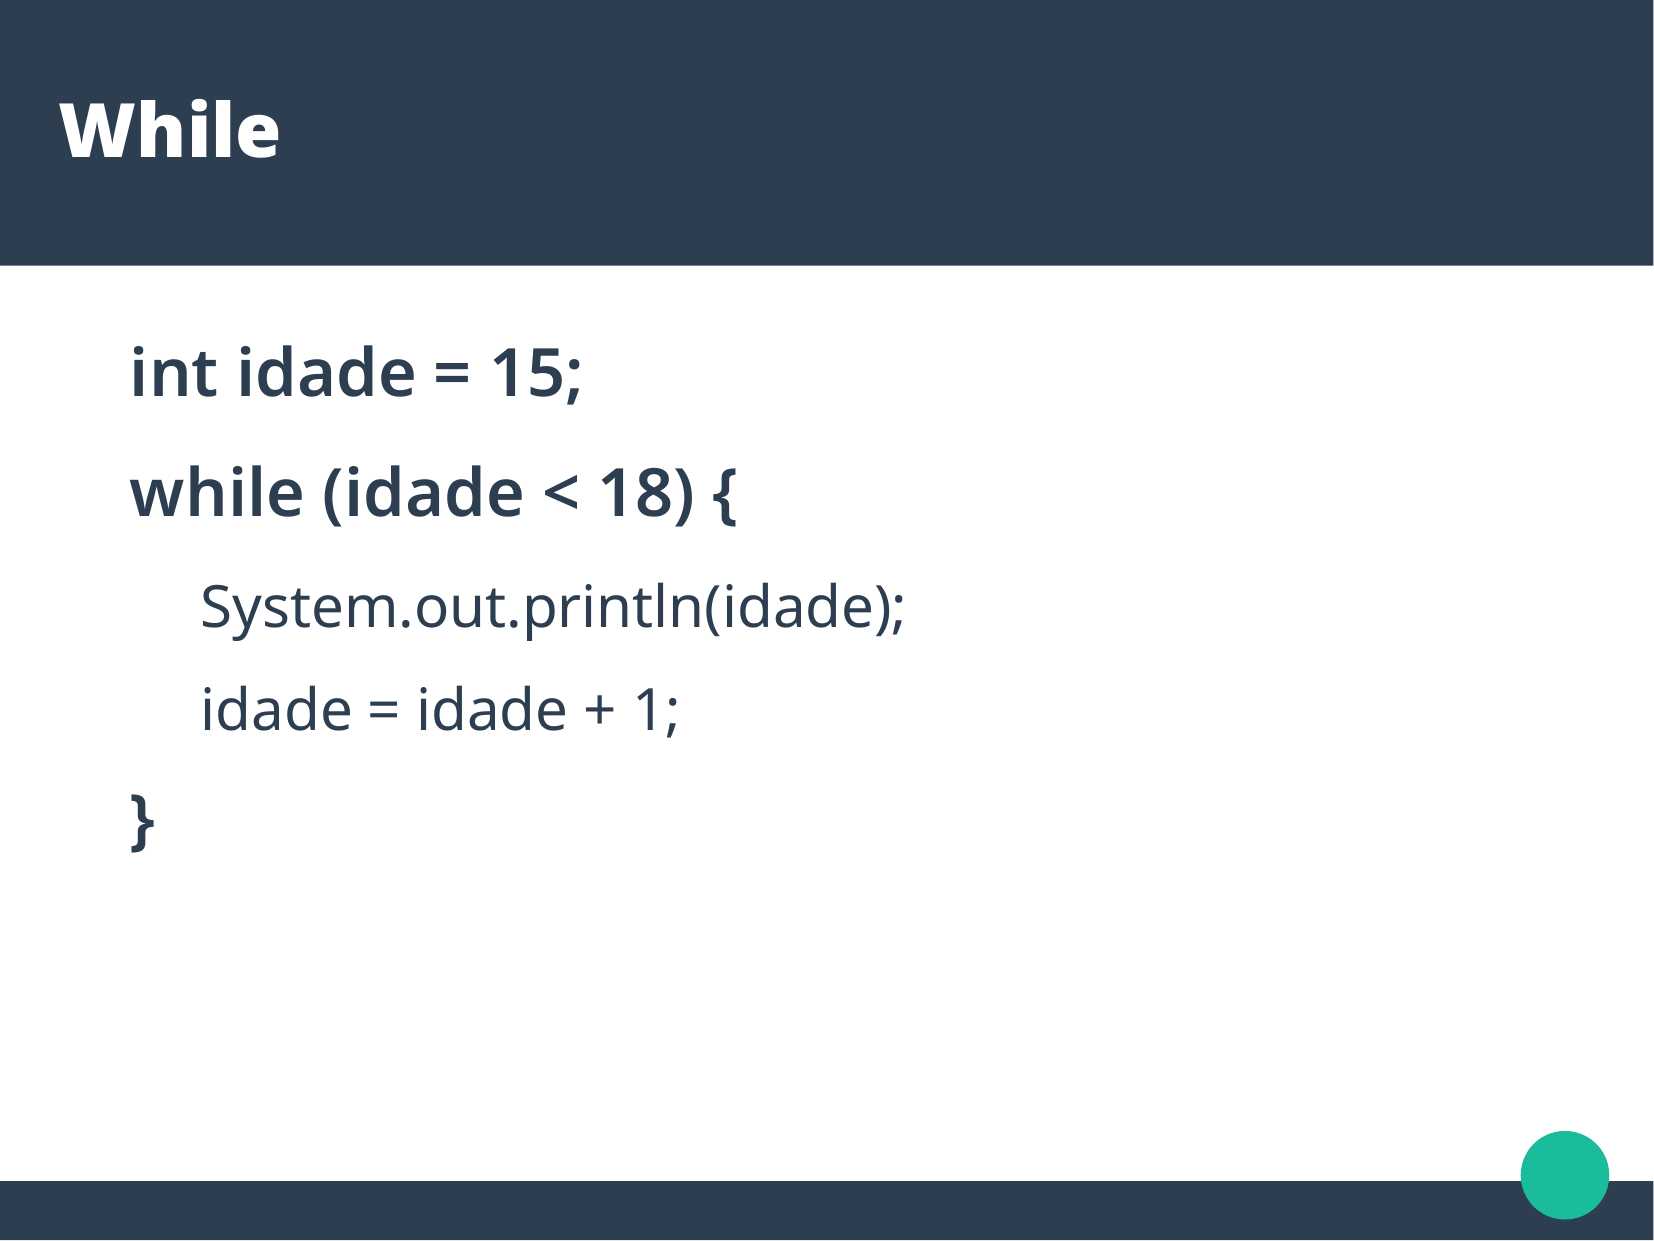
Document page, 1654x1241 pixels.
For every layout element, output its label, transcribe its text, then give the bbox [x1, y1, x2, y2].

list int idade = 15; while (idade < 18) { System.out.println(idade); idade = idade + 1; } [59, 324, 1595, 1152]
title While [59, 49, 1595, 207]
